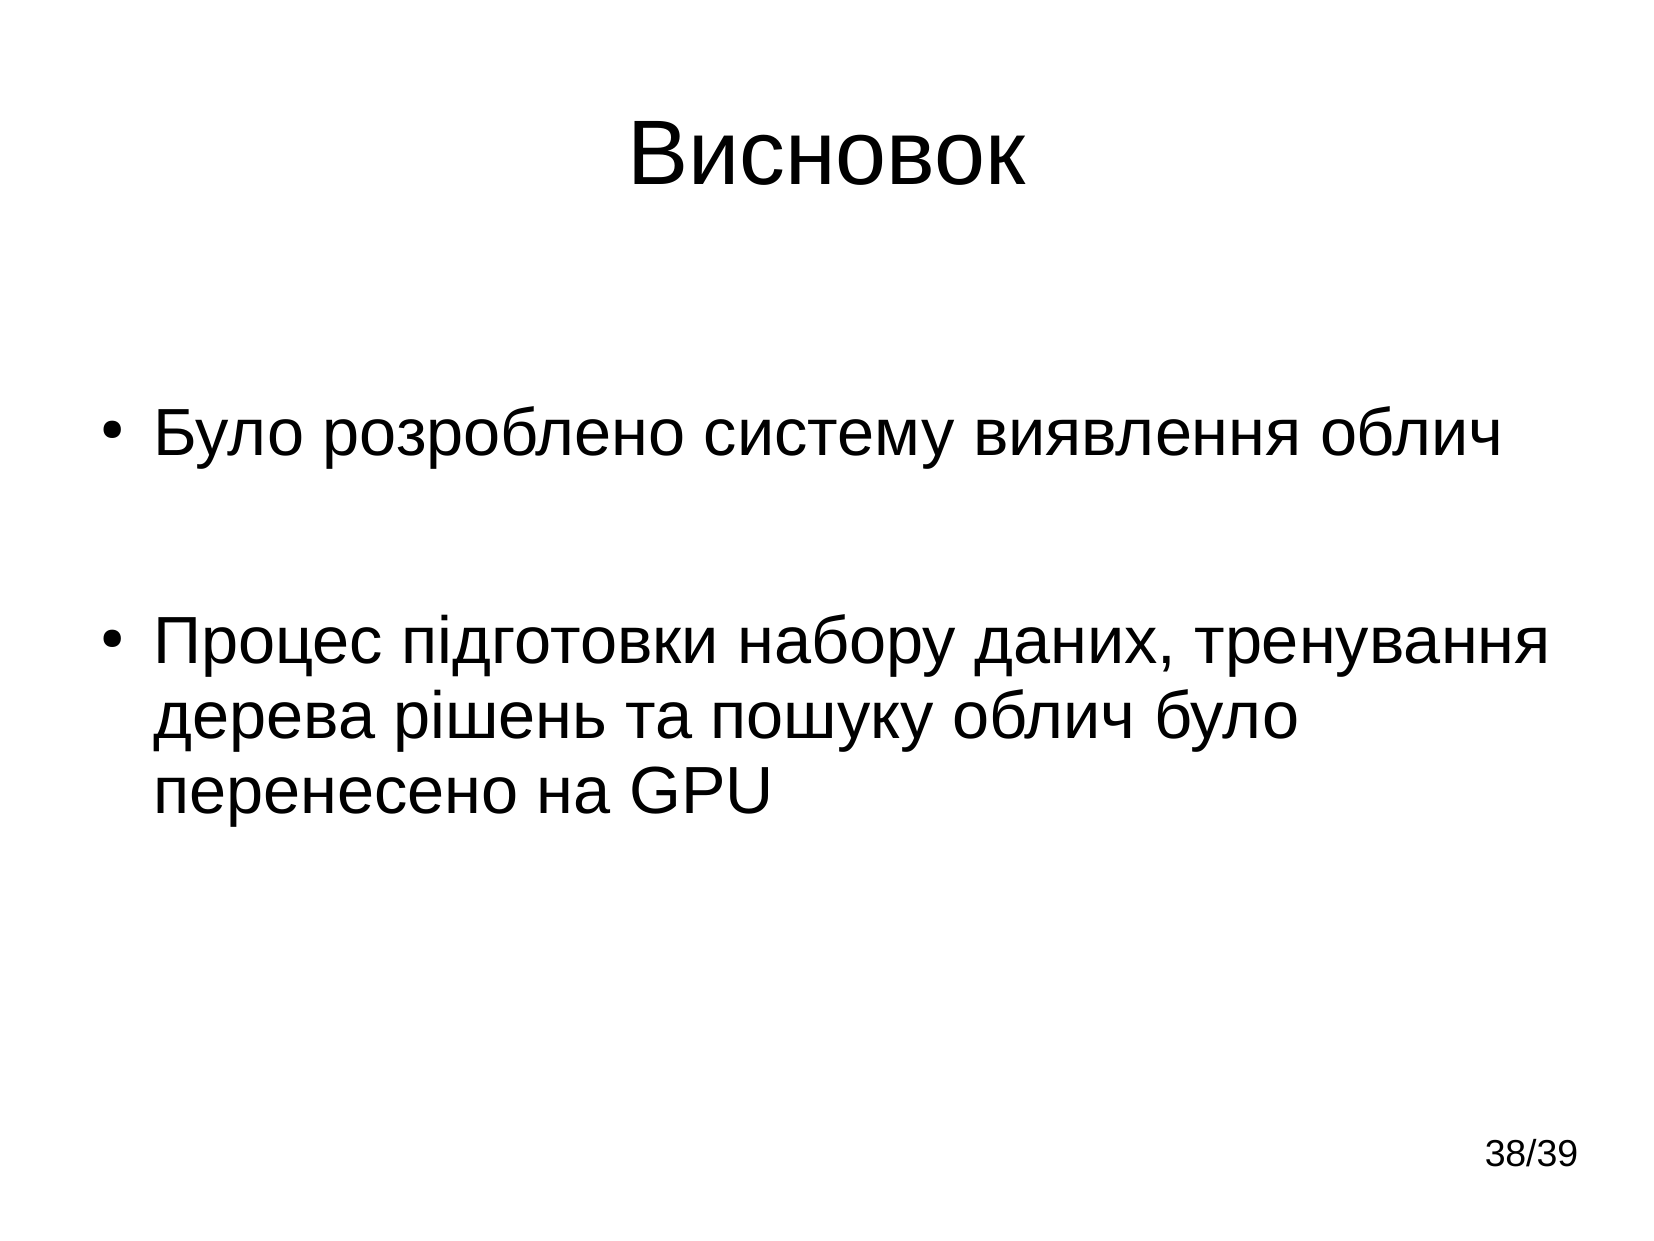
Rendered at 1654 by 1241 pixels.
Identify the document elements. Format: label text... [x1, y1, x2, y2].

list Було розроблено систему виявлення облич Процес підготовки набору даних, тренування дерева рішень та пошуку облич було перенесено на GPU [82, 290, 1571, 1010]
text_box 38/39 [1470, 1125, 1606, 1182]
title Висновок [82, 49, 1571, 257]
